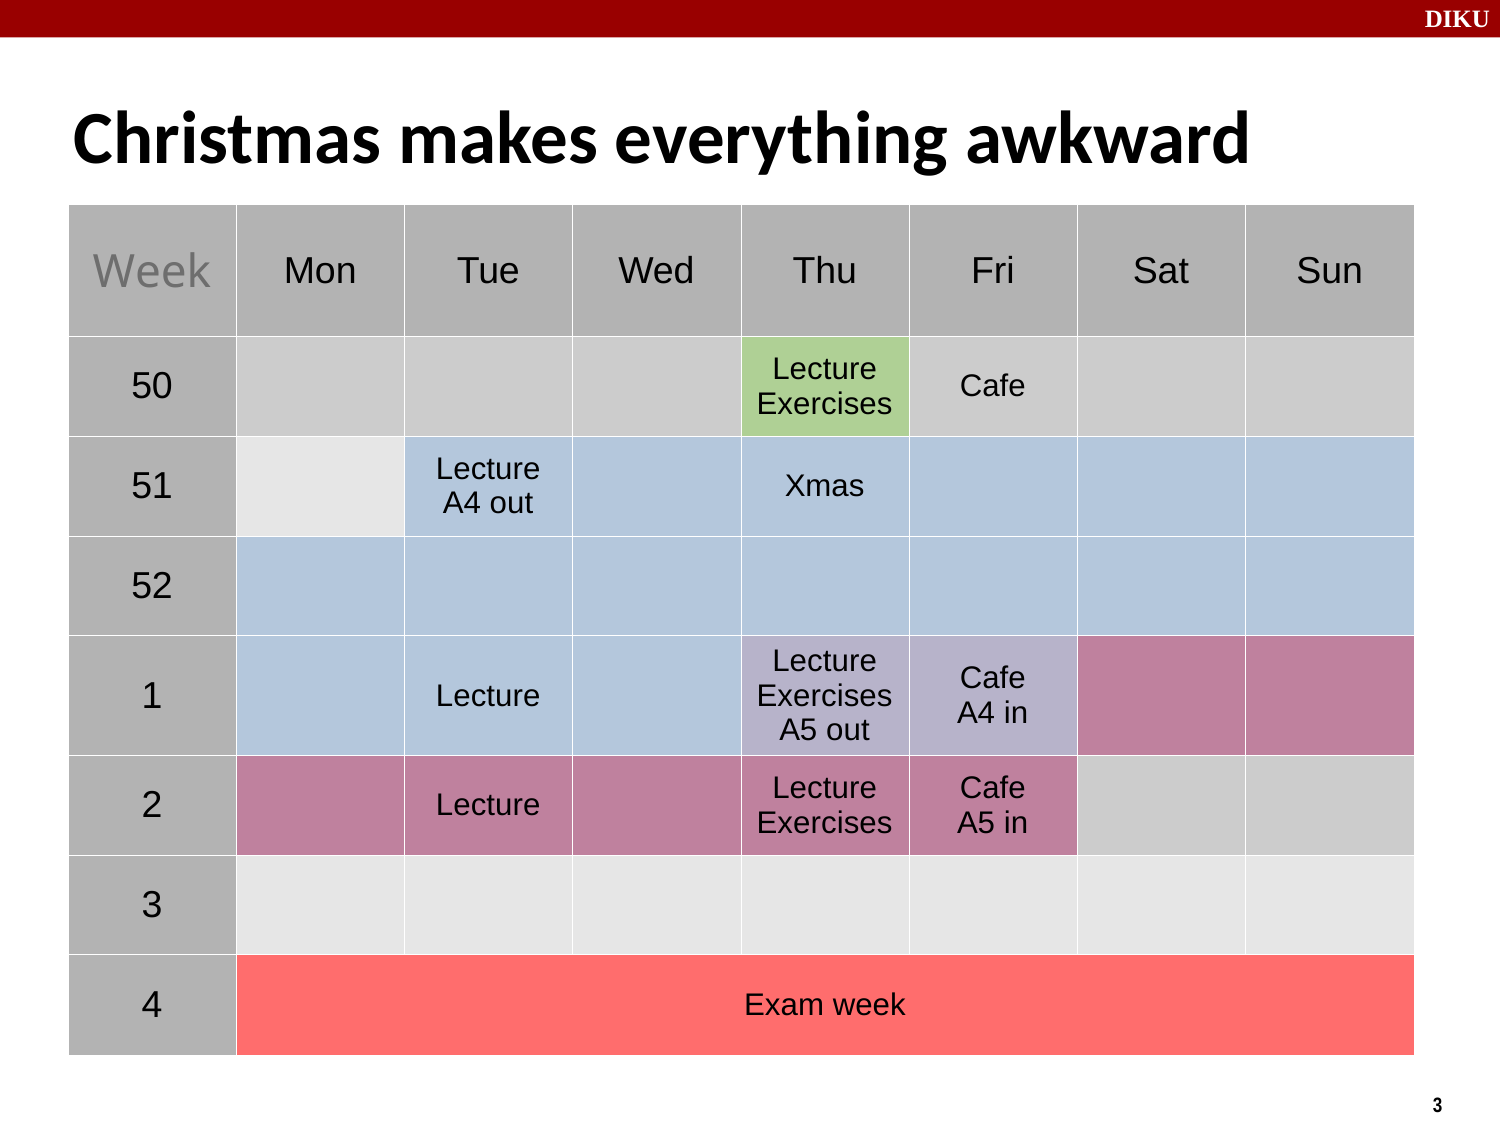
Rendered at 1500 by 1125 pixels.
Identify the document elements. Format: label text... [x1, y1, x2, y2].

table_cell [237, 756, 404, 855]
table_cell [742, 537, 909, 635]
table_cell Lecture Exercises [742, 756, 909, 855]
table_cell 3 [69, 856, 236, 954]
table_cell [573, 437, 741, 536]
table_cell [1246, 437, 1414, 536]
table_cell [405, 537, 572, 635]
table_cell [742, 856, 909, 954]
table_header Thu [742, 205, 909, 336]
table_cell 2 [69, 756, 236, 855]
title Christmas makes everything awkward [58, 71, 1304, 197]
table_cell [1078, 756, 1245, 855]
table_cell 52 [69, 537, 236, 635]
table_header Mon [237, 205, 404, 336]
table_header Week [69, 205, 236, 336]
table_cell Lecture Exercises A5 out [742, 636, 909, 755]
table_cell Exam week [237, 955, 1414, 1055]
table_cell [237, 437, 404, 536]
table_cell [1246, 537, 1414, 635]
table_cell [573, 856, 741, 954]
table_cell [405, 856, 572, 954]
table_cell [1246, 756, 1414, 855]
table_cell [237, 636, 404, 755]
table_cell 50 [69, 337, 236, 436]
table_cell Cafe A4 in [910, 636, 1077, 755]
table_header Fri [910, 205, 1077, 336]
table_cell [1078, 437, 1245, 536]
table_cell 51 [69, 437, 236, 536]
table_cell [405, 337, 572, 436]
table_cell [1246, 856, 1414, 954]
table_cell [910, 856, 1077, 954]
table_cell [1078, 856, 1245, 954]
table_cell Cafe [910, 337, 1077, 436]
table_cell [910, 437, 1077, 536]
table_cell Xmas [742, 437, 909, 536]
table_cell 1 [69, 636, 236, 755]
table_cell [237, 337, 404, 436]
table_header Sun [1246, 205, 1414, 336]
table_cell Lecture A4 out [405, 437, 572, 536]
table_cell [1078, 337, 1245, 436]
table_cell [573, 337, 741, 436]
table_header Wed [573, 205, 741, 336]
table_cell Lecture [405, 756, 572, 855]
table_header Sat [1078, 205, 1245, 336]
table_cell [910, 537, 1077, 635]
table_cell [573, 537, 741, 635]
table_cell [1246, 337, 1414, 436]
table_cell [1246, 636, 1414, 755]
table_cell [1078, 636, 1245, 755]
table_cell [1078, 537, 1245, 635]
table_cell Lecture Exercises [742, 337, 909, 436]
table_cell [237, 856, 404, 954]
table_cell [237, 537, 404, 635]
table_cell 4 [69, 955, 236, 1055]
table_cell Cafe A5 in [910, 756, 1077, 855]
table_cell [573, 756, 741, 855]
table_header Tue [405, 205, 572, 336]
table_cell Lecture [405, 636, 572, 755]
table_cell [573, 636, 741, 755]
